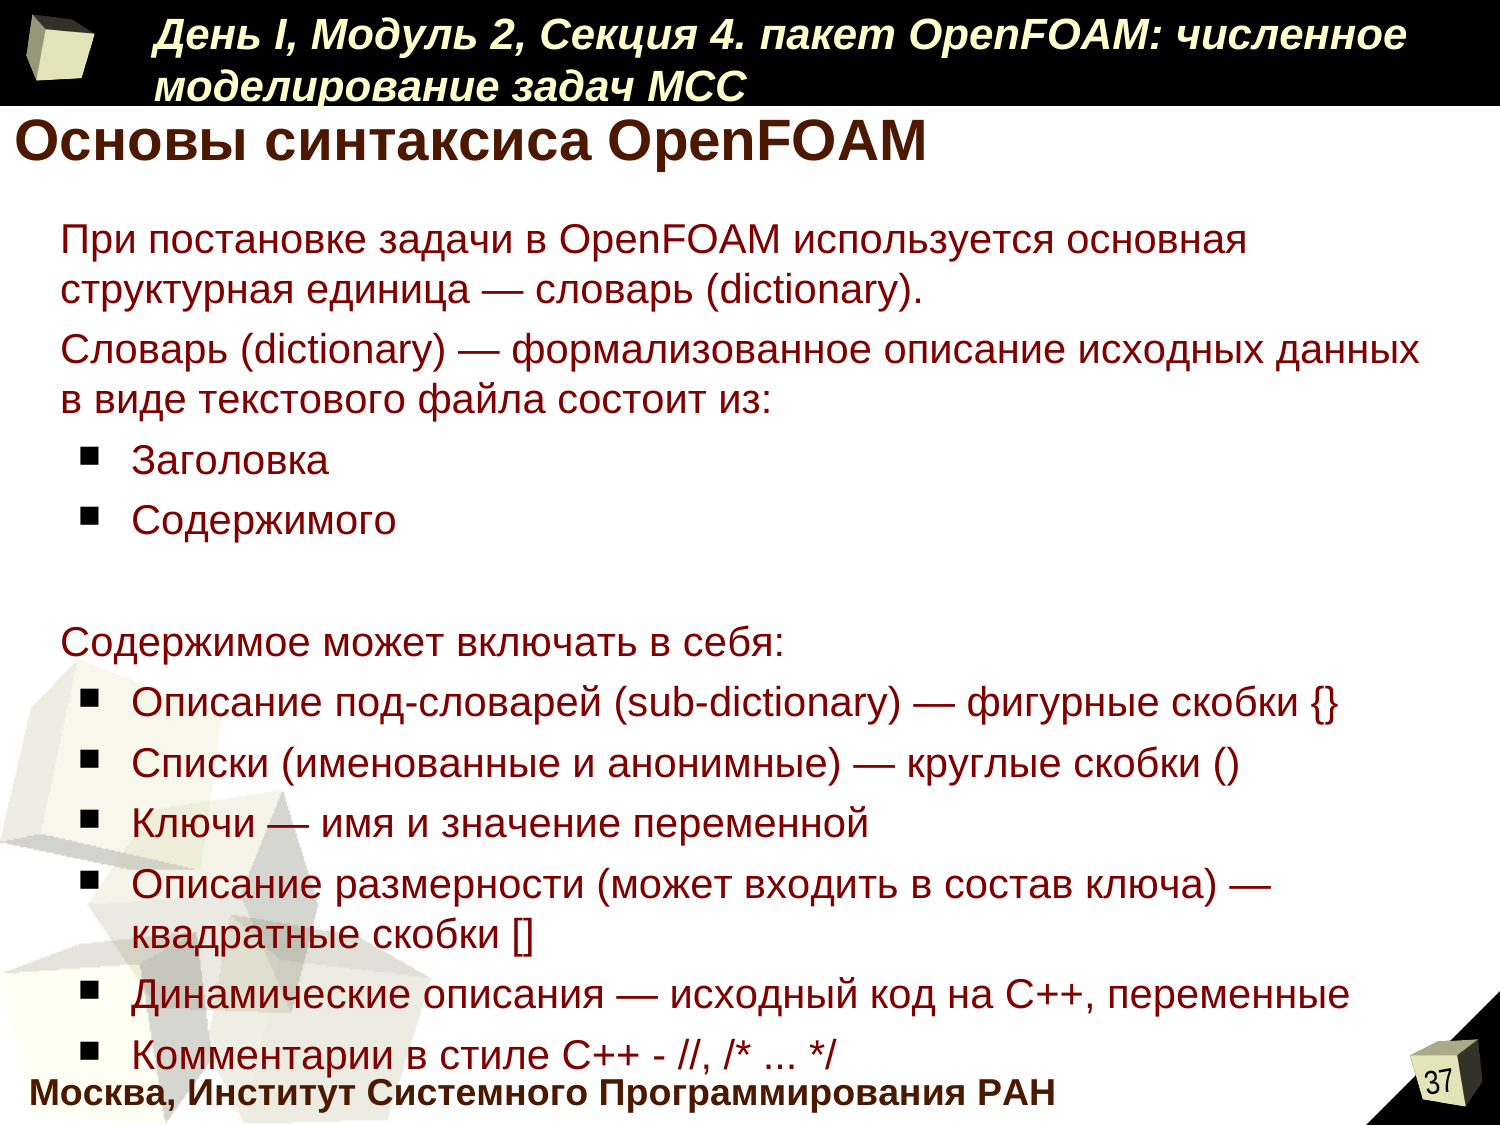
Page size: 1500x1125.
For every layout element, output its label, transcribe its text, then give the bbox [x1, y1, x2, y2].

picture [423, 1088, 433, 1102]
text_box При постановке задачи в OpenFOAM используется основная структурная единица — словарь (dictionary). Словарь (dictionary) — формализованное описание исходных данных в виде текстового файла состоит из: Заголовка Содержимого Содержимое может включать в себя: Описание под-словарей (sub-dictionary) — фигурные скобки {} Списки (именованные и анонимные) — круглые скобки () Ключи — имя и значение переменной Описание размерности (может входить в состав ключа) — квадратные скобки [] Динамические описания — исходный код на C++, переменные Комментарии в стиле C++ - //, /* ... */ [60, 211, 1447, 1075]
text_box Основы синтаксиса OpenFOAM [0, 94, 1500, 180]
picture [0, 659, 433, 1125]
